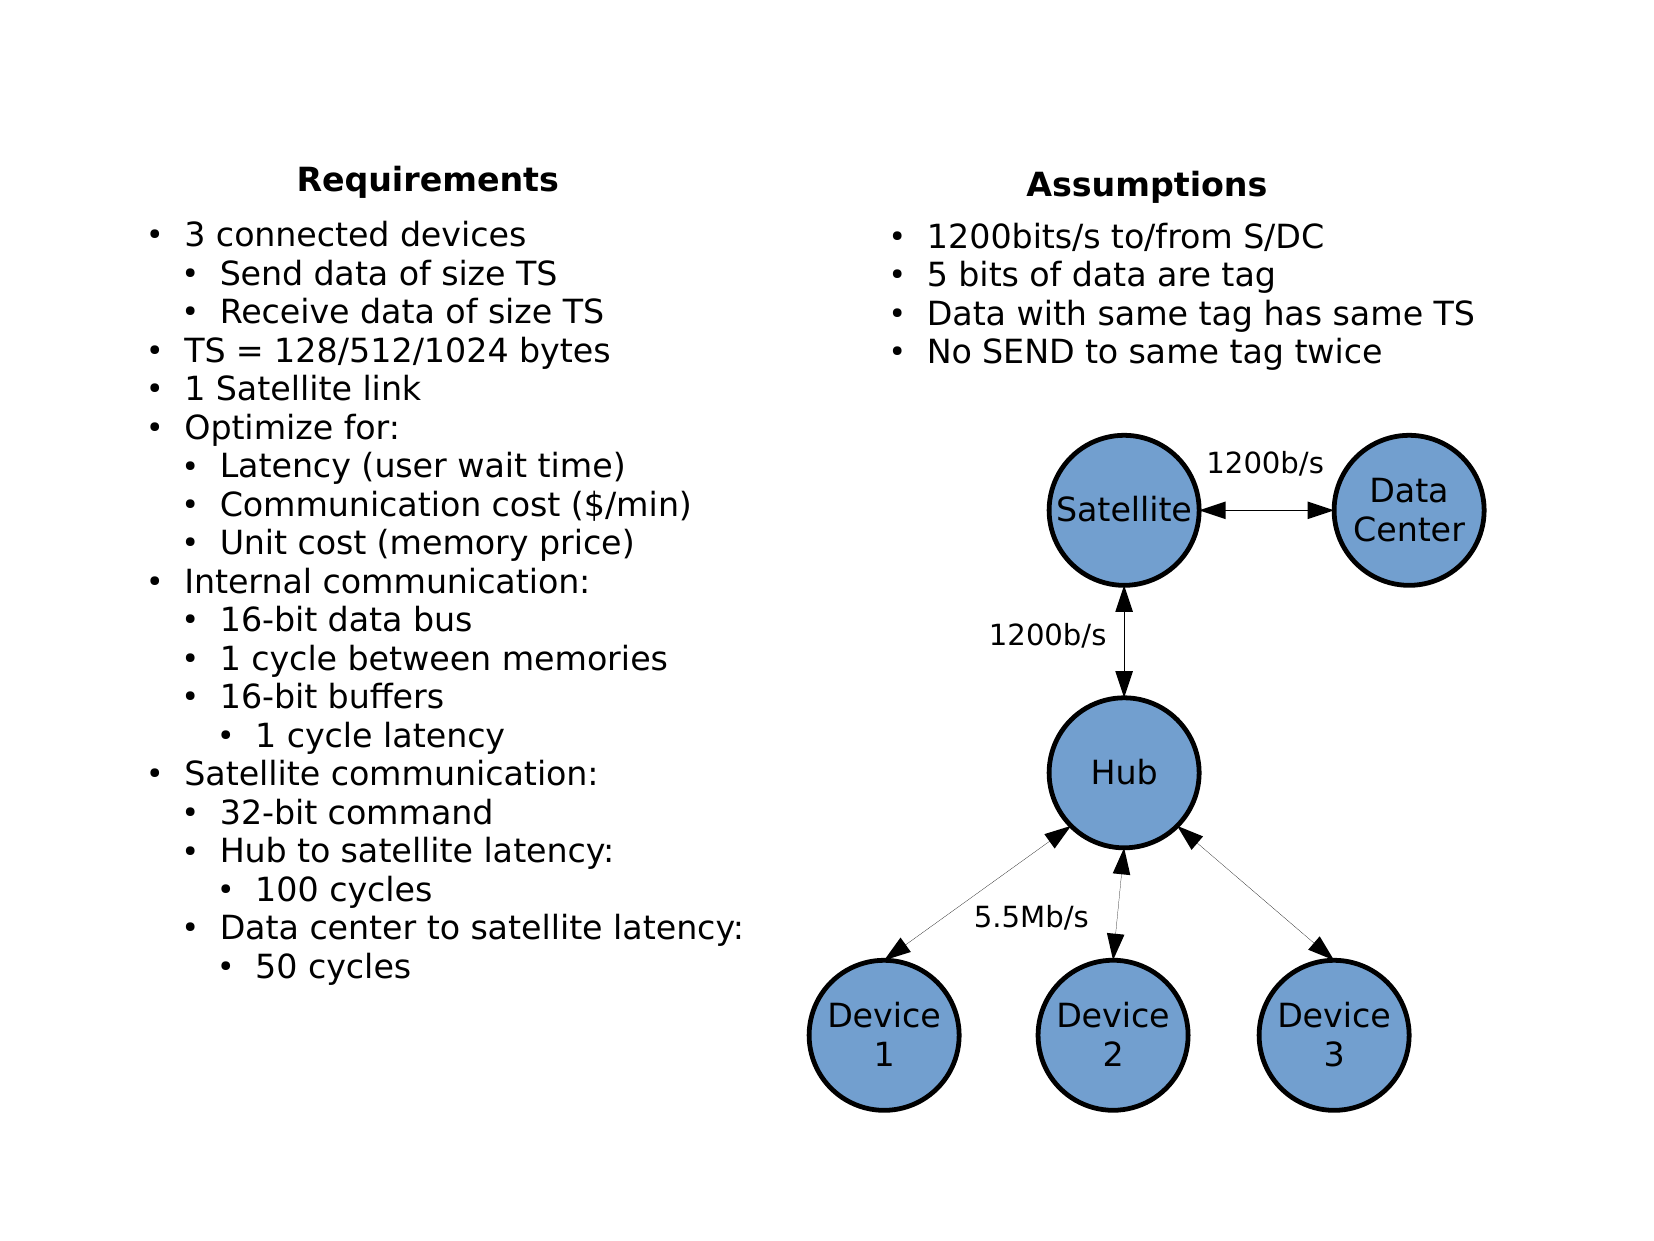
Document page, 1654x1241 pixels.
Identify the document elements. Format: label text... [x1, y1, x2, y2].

text_box 3 connected devices Send data of size TS Receive data of size TS TS = 128/512/1024 bytes 1 Satellite link Optimize for: Latency (user wait time) Communication cost ($/min) Unit cost (memory price) Internal communication: 16-bit data bus 1 cycle between memories 16-bit buffers 1 cycle latency Satellite communication: 32-bit command Hub to satellite latency: 100 cycles Data center to satellite latency: 50 cycles [134, 208, 760, 994]
text_box 5.5Mb/s [959, 892, 1104, 950]
text_box 1200b/s [1191, 438, 1355, 496]
text_box Requirements [281, 153, 612, 211]
text_box 1200bits/s to/from S/DC 5 bits of data are tag Data with same tag has same TS No SEND to same tag twice [876, 210, 1491, 379]
text_box Device 3 [1259, 960, 1410, 1111]
text_box Satellite [1049, 435, 1200, 586]
text_box Assumptions [1011, 157, 1297, 210]
text_box Device 1 [809, 960, 960, 1111]
text_box Device 2 [1038, 960, 1189, 1111]
text_box 1200b/s [974, 610, 1137, 668]
text_box Data Center [1334, 435, 1485, 586]
text_box Hub [1049, 697, 1200, 848]
